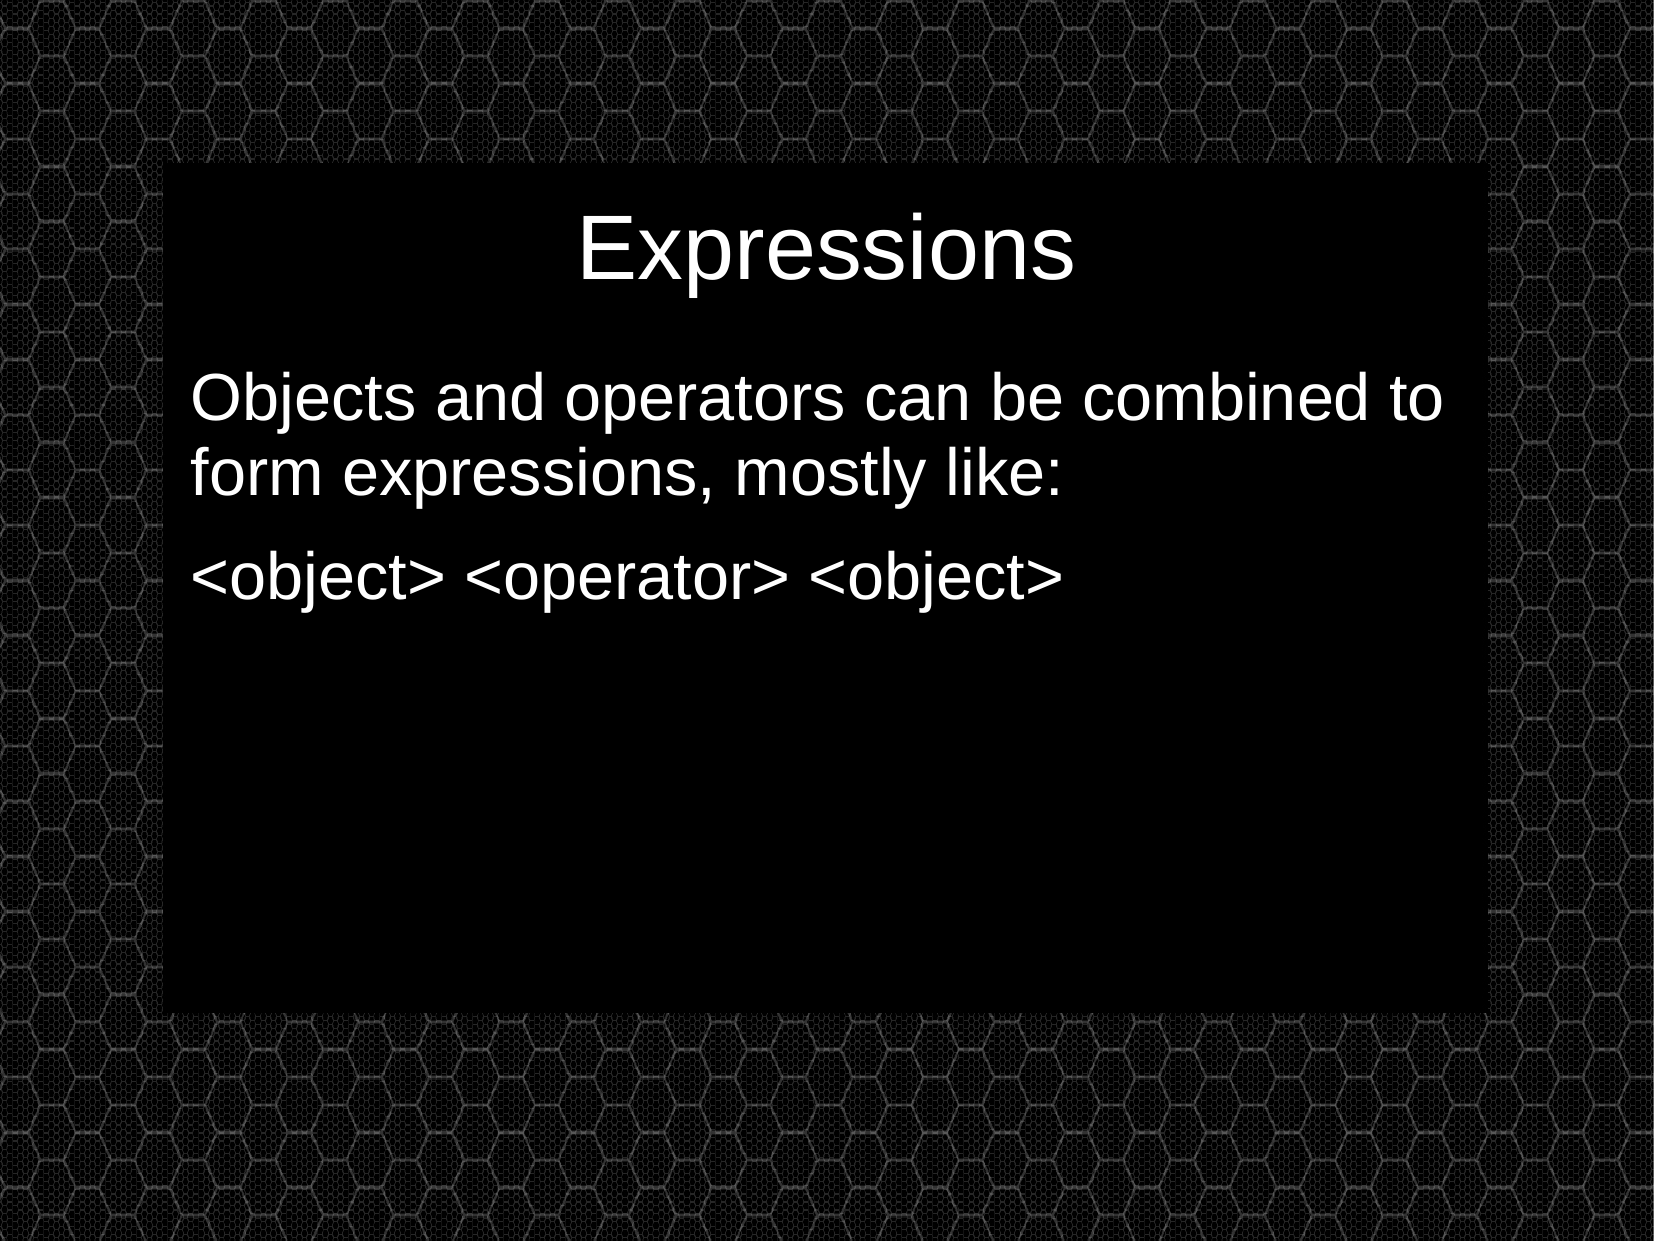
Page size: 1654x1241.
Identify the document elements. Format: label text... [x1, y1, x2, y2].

title Expressions [82, 165, 1571, 331]
picture [0, 0, 1654, 1241]
list Objects and operators can be combined to form expressions, mostly like: <object> <operator> <object> [120, 360, 1501, 1010]
